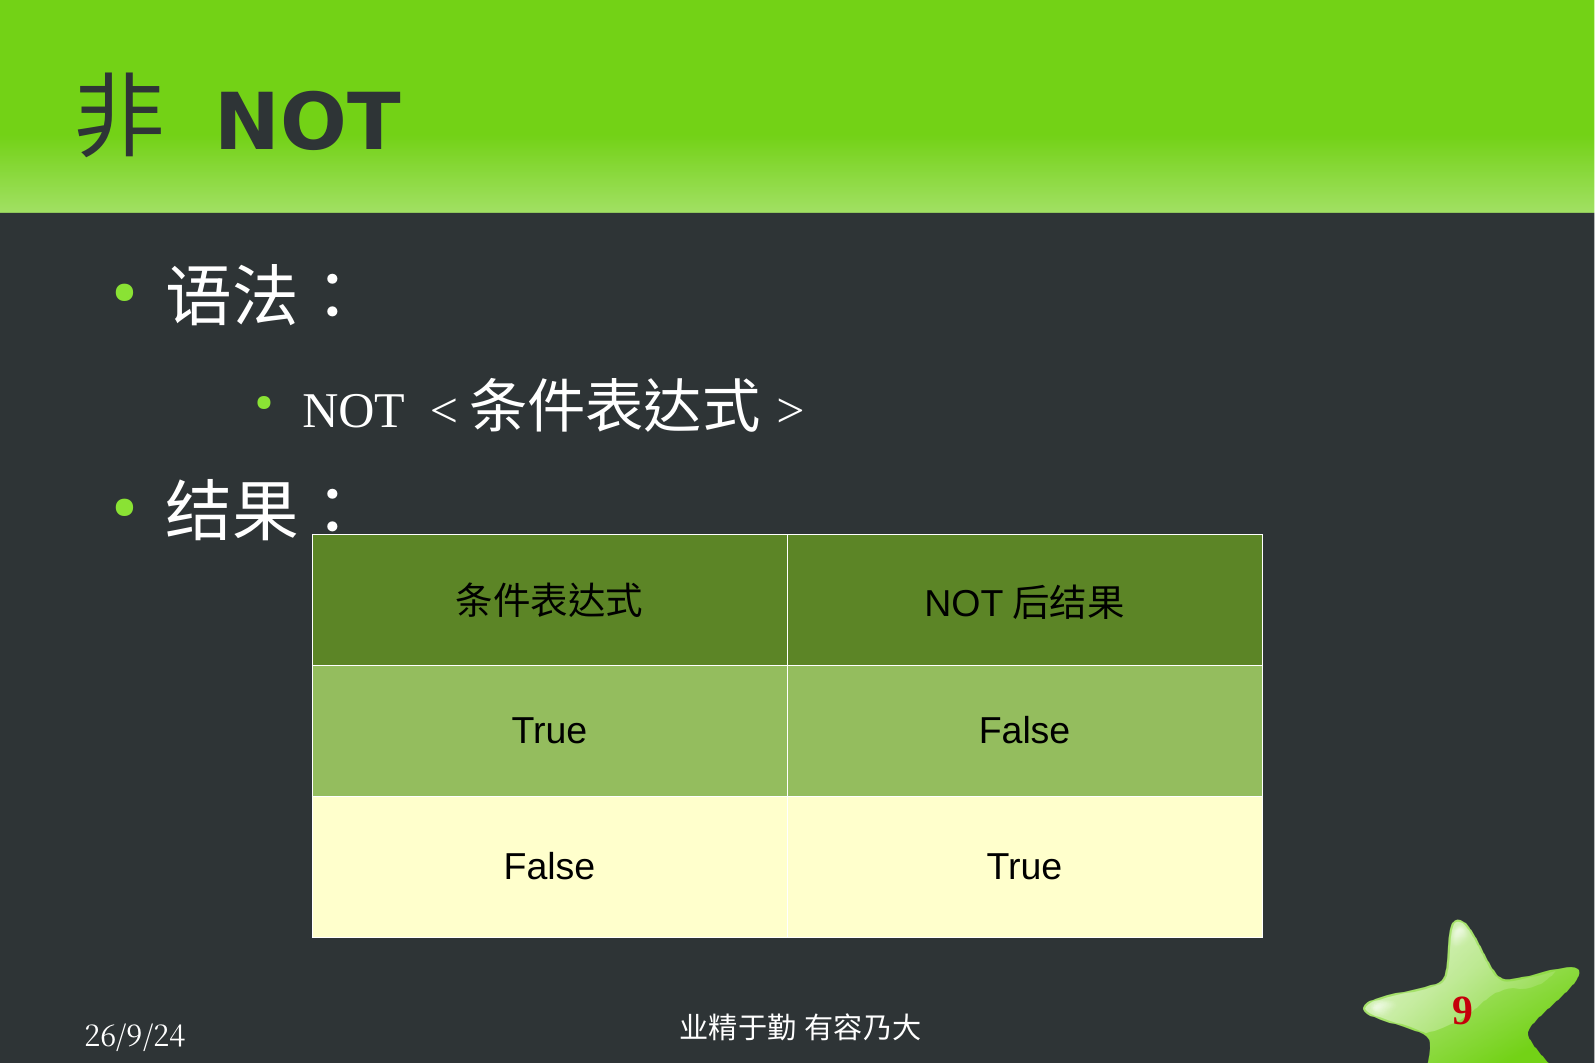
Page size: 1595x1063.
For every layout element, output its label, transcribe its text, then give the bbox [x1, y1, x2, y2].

table_cell False [313, 797, 787, 937]
table_cell True [788, 797, 1262, 937]
table_header NOT后结果 [788, 535, 1262, 665]
table_cell True [313, 666, 787, 796]
table_cell False [788, 666, 1262, 796]
picture [0, 0, 1595, 1063]
table_header 条件表达式 [313, 535, 787, 665]
title 非 NOT [74, 25, 1510, 203]
list 语法： NOT <条件表达式> 结果： [79, 248, 1515, 951]
